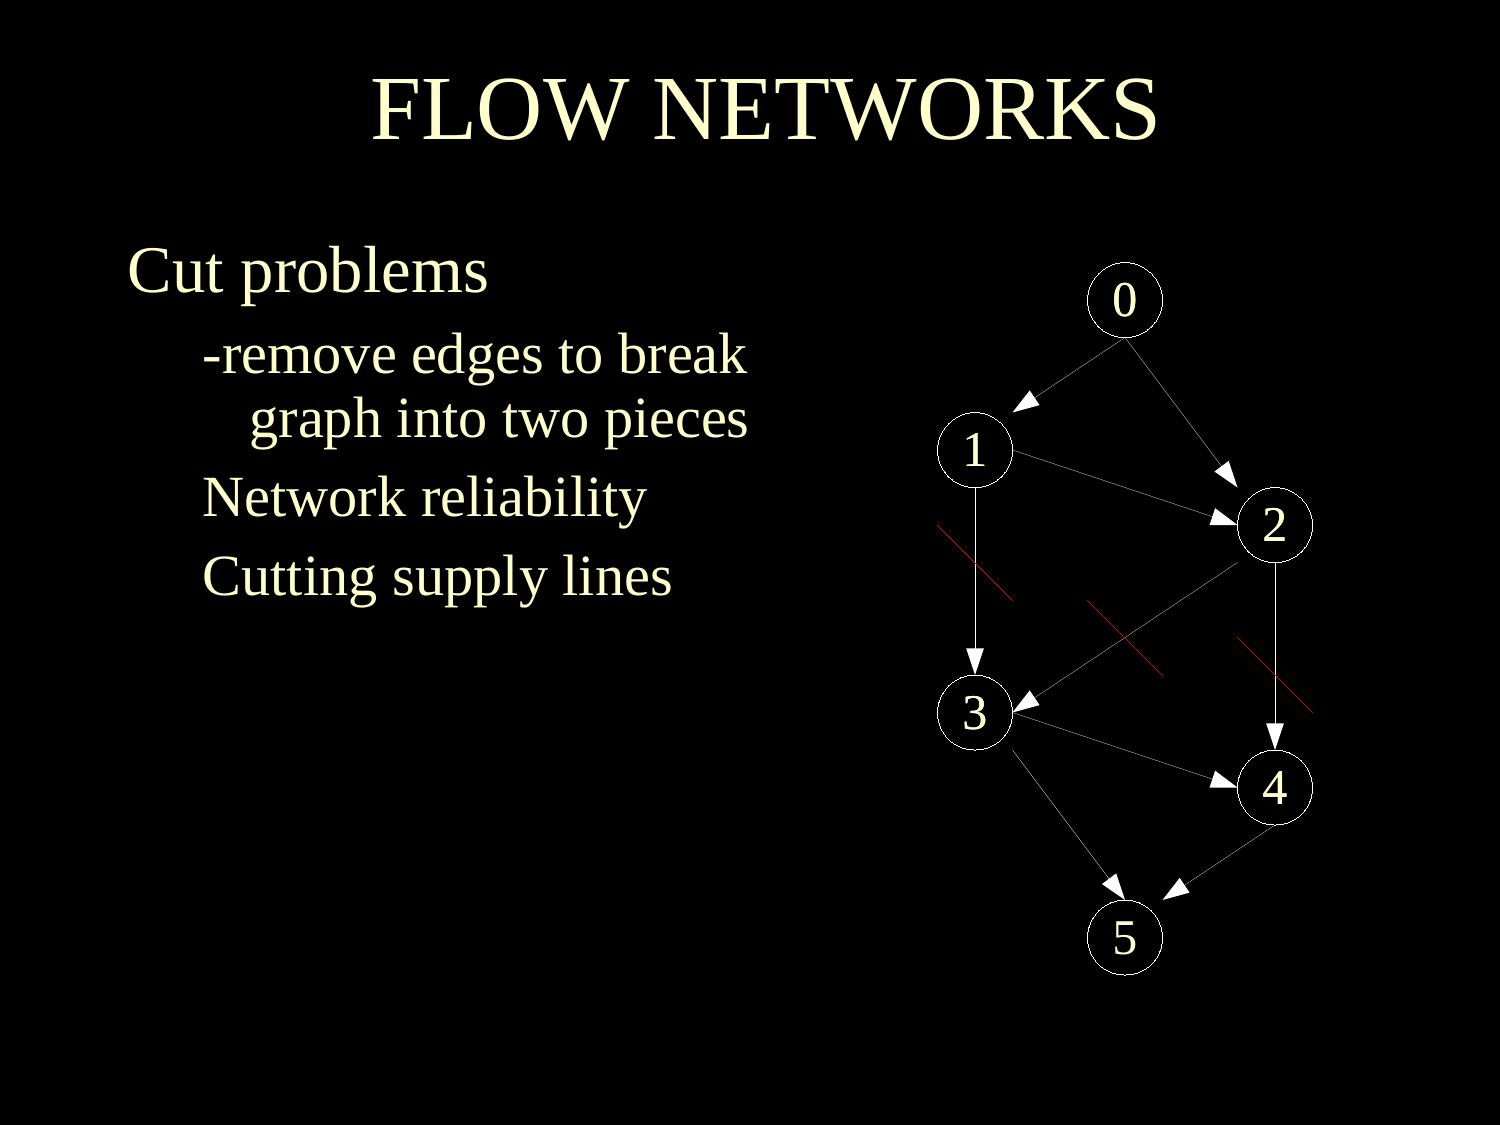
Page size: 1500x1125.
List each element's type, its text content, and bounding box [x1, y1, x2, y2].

title FLOW NETWORKS [37, 50, 1496, 167]
text_box 4 [1237, 750, 1313, 826]
text_box 0 [1087, 262, 1163, 338]
text_box 2 [1237, 487, 1313, 563]
text_box 1 [937, 412, 1013, 488]
text_box 3 [937, 675, 1013, 751]
list Cut problems -remove edges to break graph into two pieces Network reliability Cutting supply lines [112, 224, 863, 1083]
text_box 5 [1087, 900, 1163, 976]
